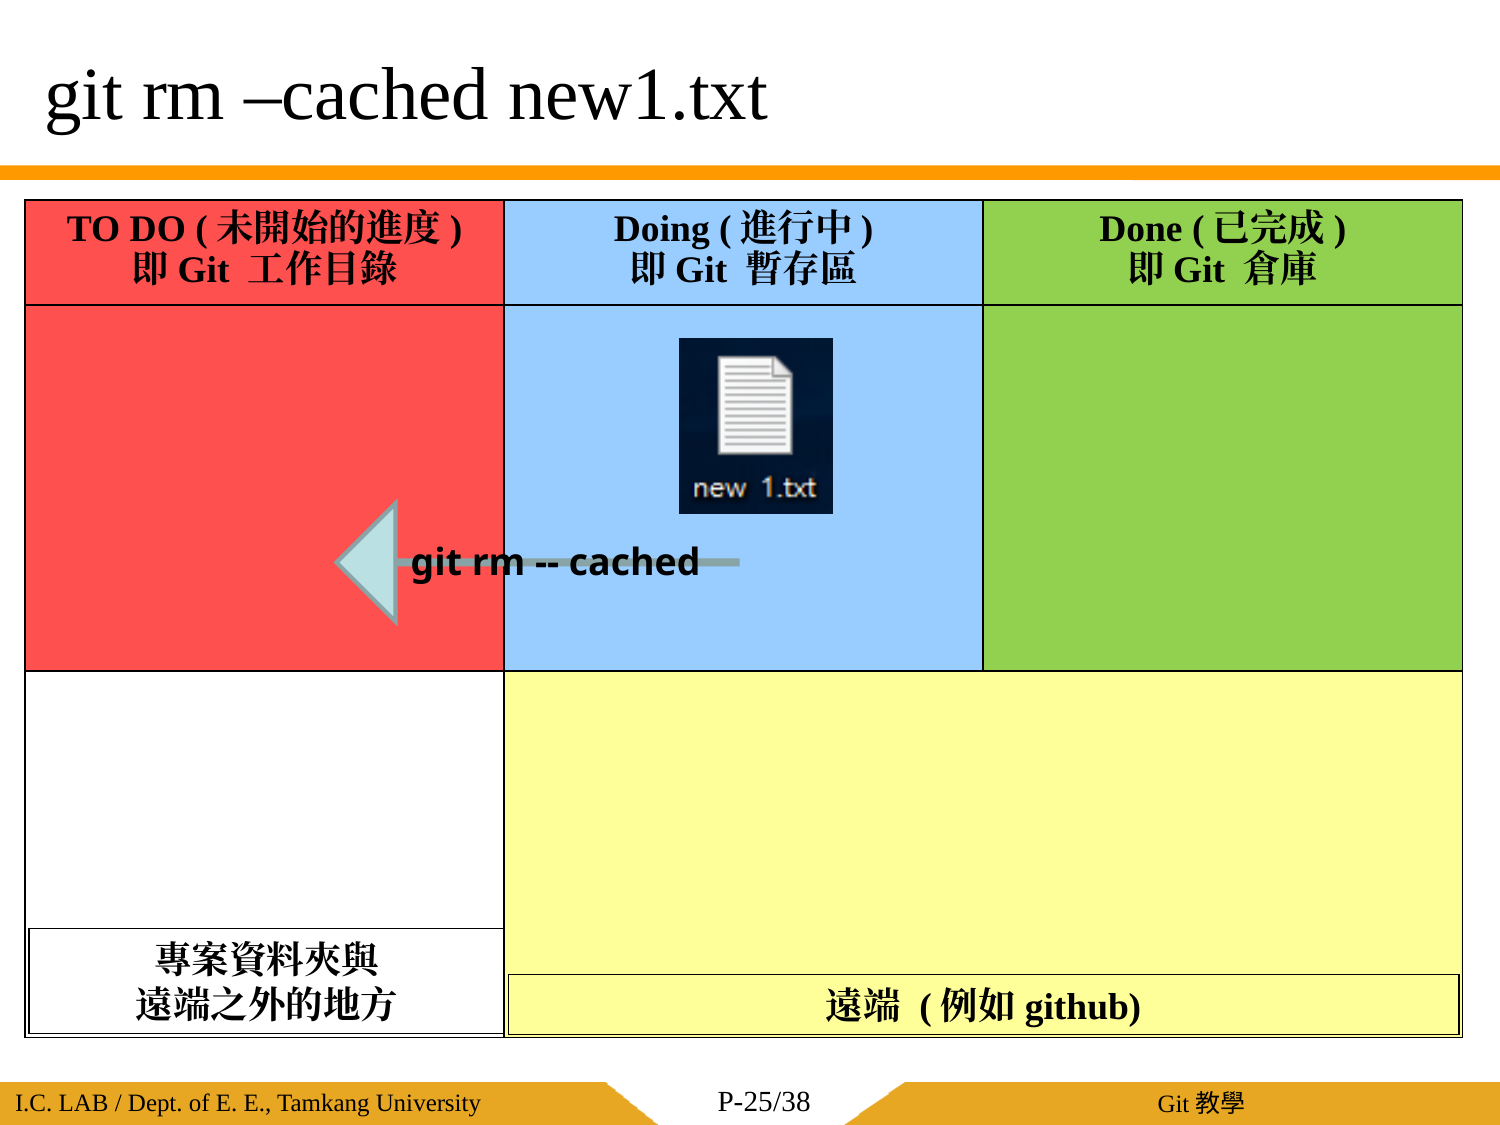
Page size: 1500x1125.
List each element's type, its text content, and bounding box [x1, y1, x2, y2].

table_cell [505, 306, 982, 670]
table_cell [26, 672, 503, 1037]
picture [679, 338, 833, 514]
picture [0, 1082, 658, 1125]
table_header TO DO (未開始的進度) 即Git 工作目錄 [26, 201, 503, 304]
text_box [336, 503, 396, 622]
table_header Doing (進行中) 即Git 暫存區 [505, 201, 982, 304]
picture [842, 1082, 1500, 1125]
text_box 遠端 (例如github) [508, 974, 1459, 1035]
table_header Done (已完成) 即Git 倉庫 [984, 201, 1462, 304]
text_box 專案資料夾與 遠端之外的地方 [29, 928, 505, 1034]
table_cell [505, 672, 1462, 1037]
title git rm –cached new1.txt [29, 19, 1459, 161]
table_cell [984, 306, 1462, 670]
table_cell [26, 306, 503, 670]
text_box git rm -- cached [395, 530, 797, 591]
